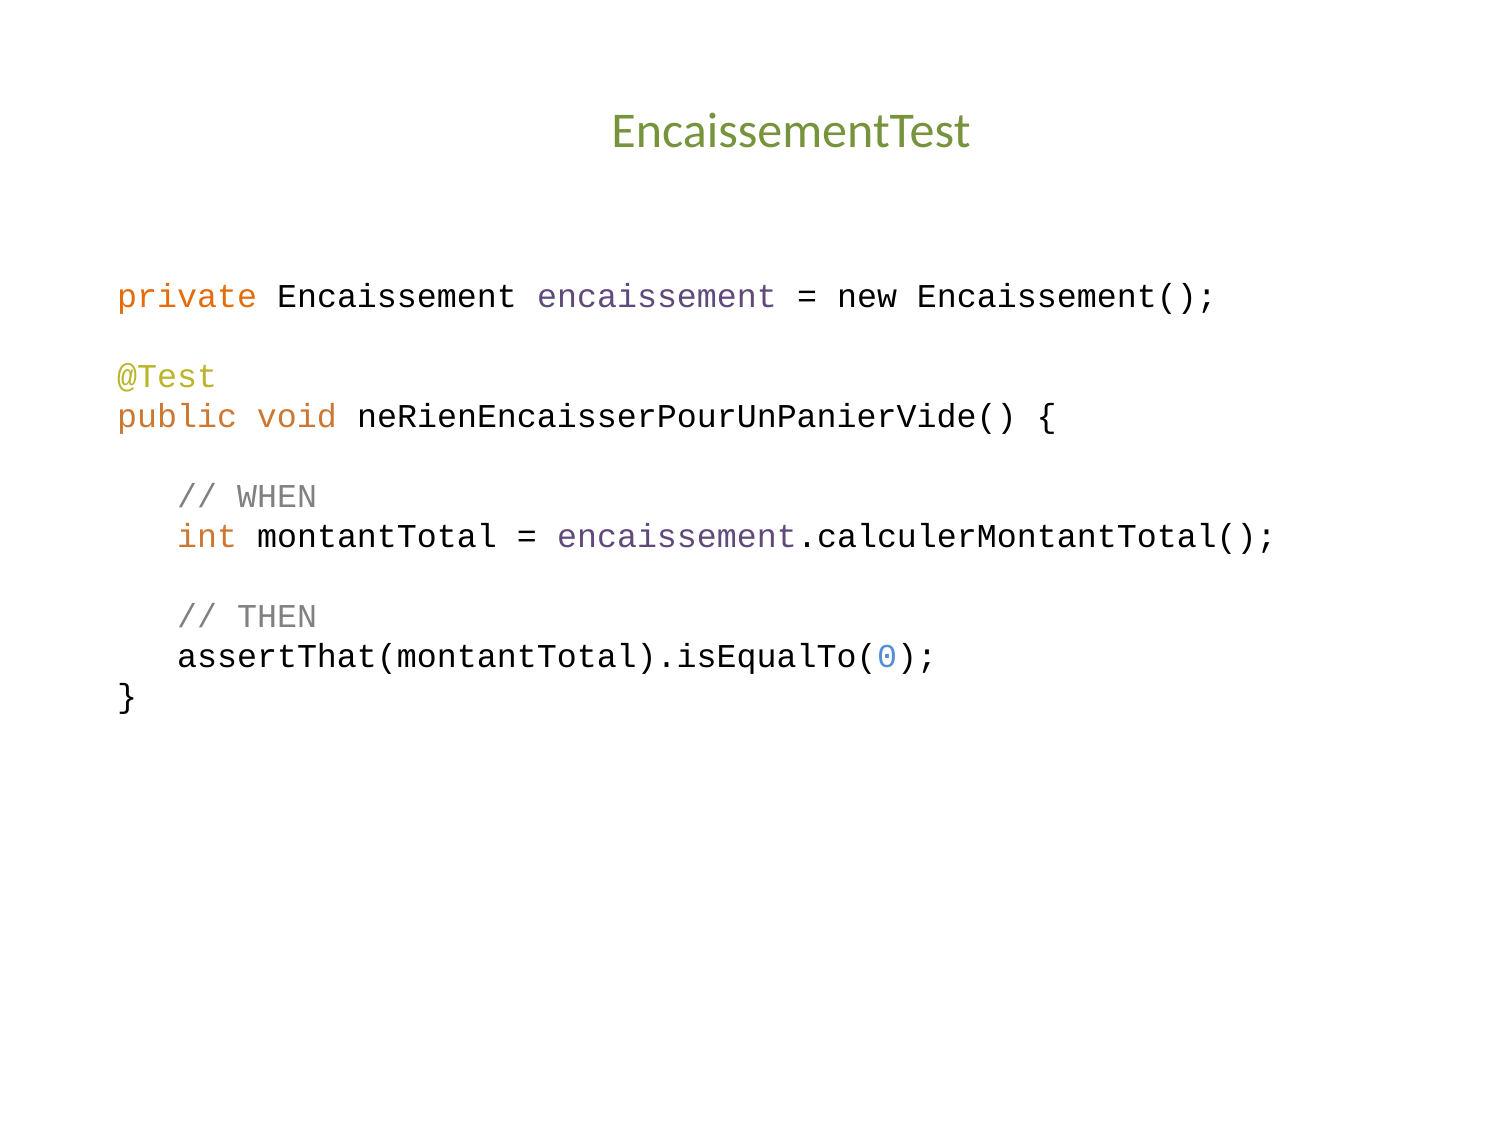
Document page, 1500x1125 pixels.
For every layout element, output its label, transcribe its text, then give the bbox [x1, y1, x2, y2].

text_box private Encaissement encaissement = new Encaissement(); @Test public void neRienEncaisserPourUnPanierVide() { // WHEN int montantTotal = encaissement.calculerMontantTotal(); // THEN assertThat(montantTotal).isEqualTo(0); } [102, 267, 1427, 722]
text_box EncaissementTest [596, 89, 986, 165]
